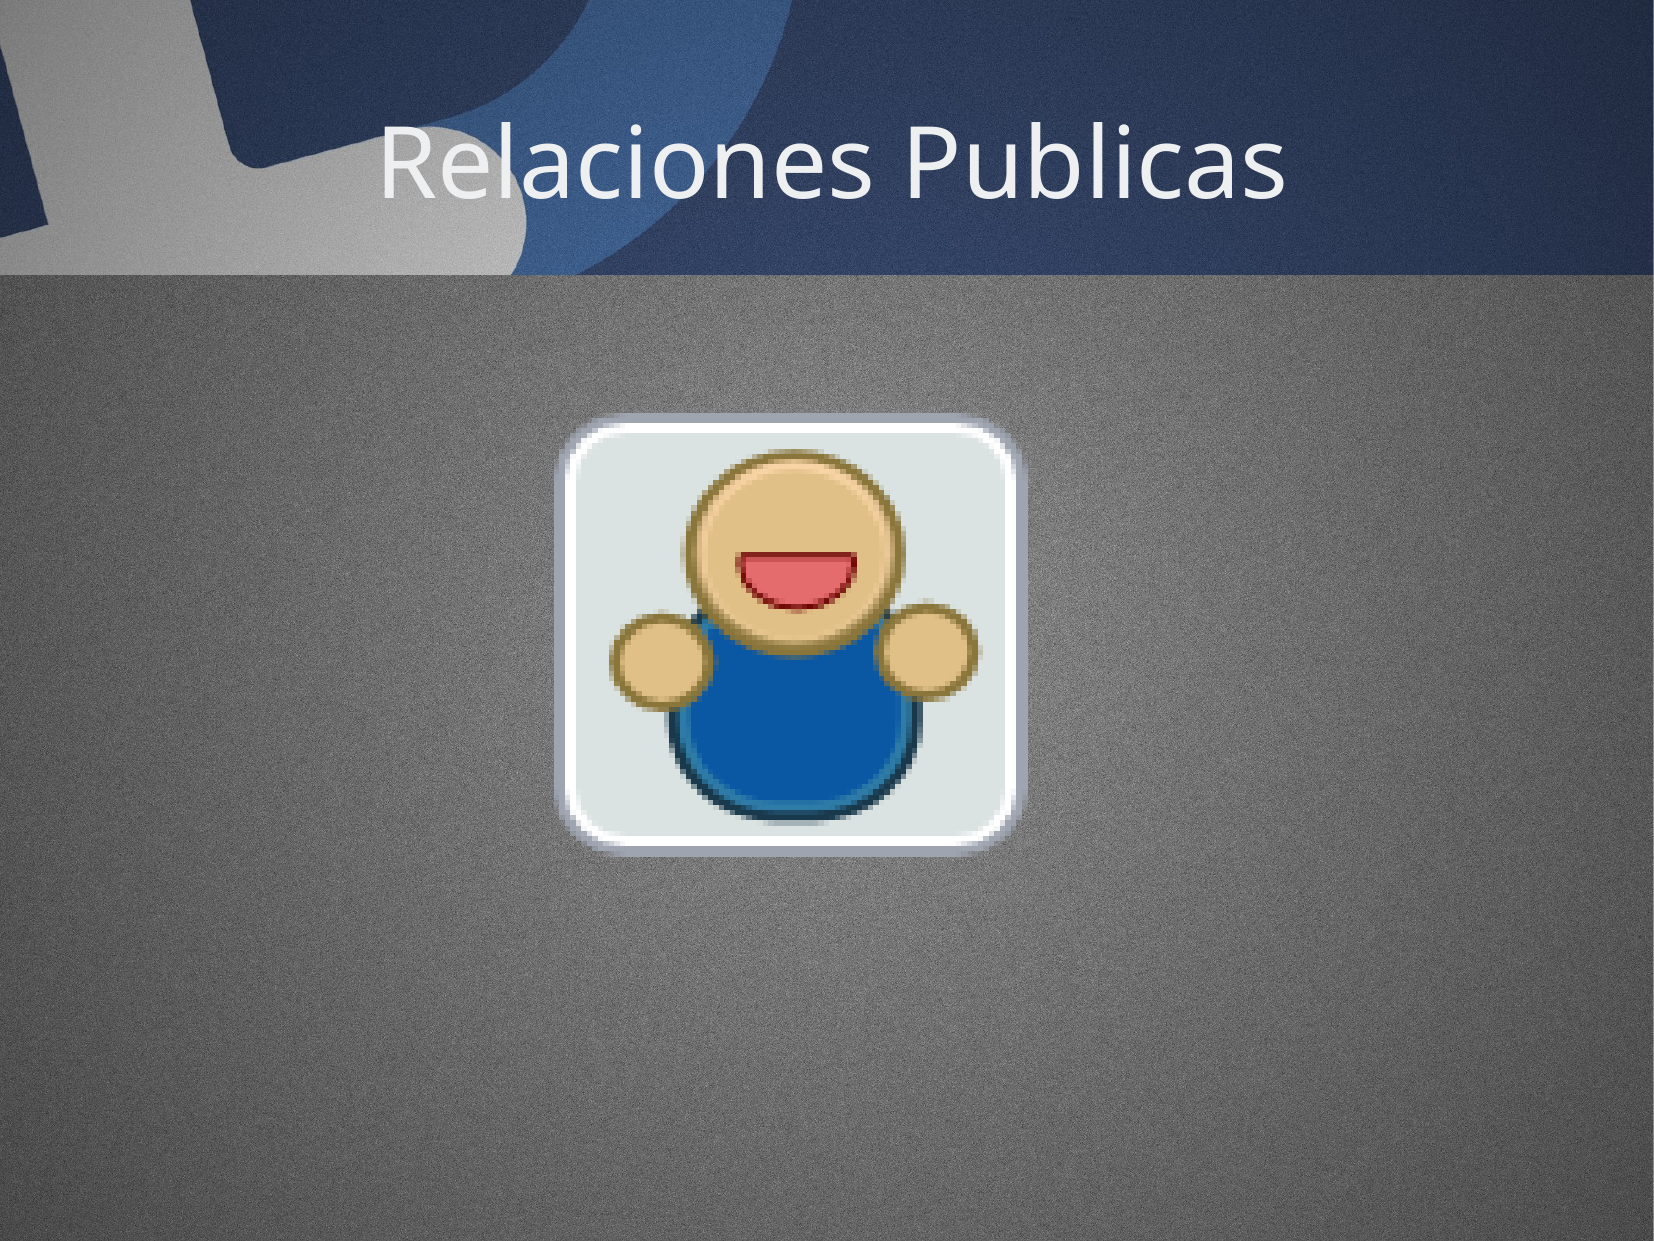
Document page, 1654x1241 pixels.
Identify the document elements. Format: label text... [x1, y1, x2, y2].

text_box Relaciones Publicas [88, 58, 1577, 266]
picture [0, 0, 1654, 1241]
